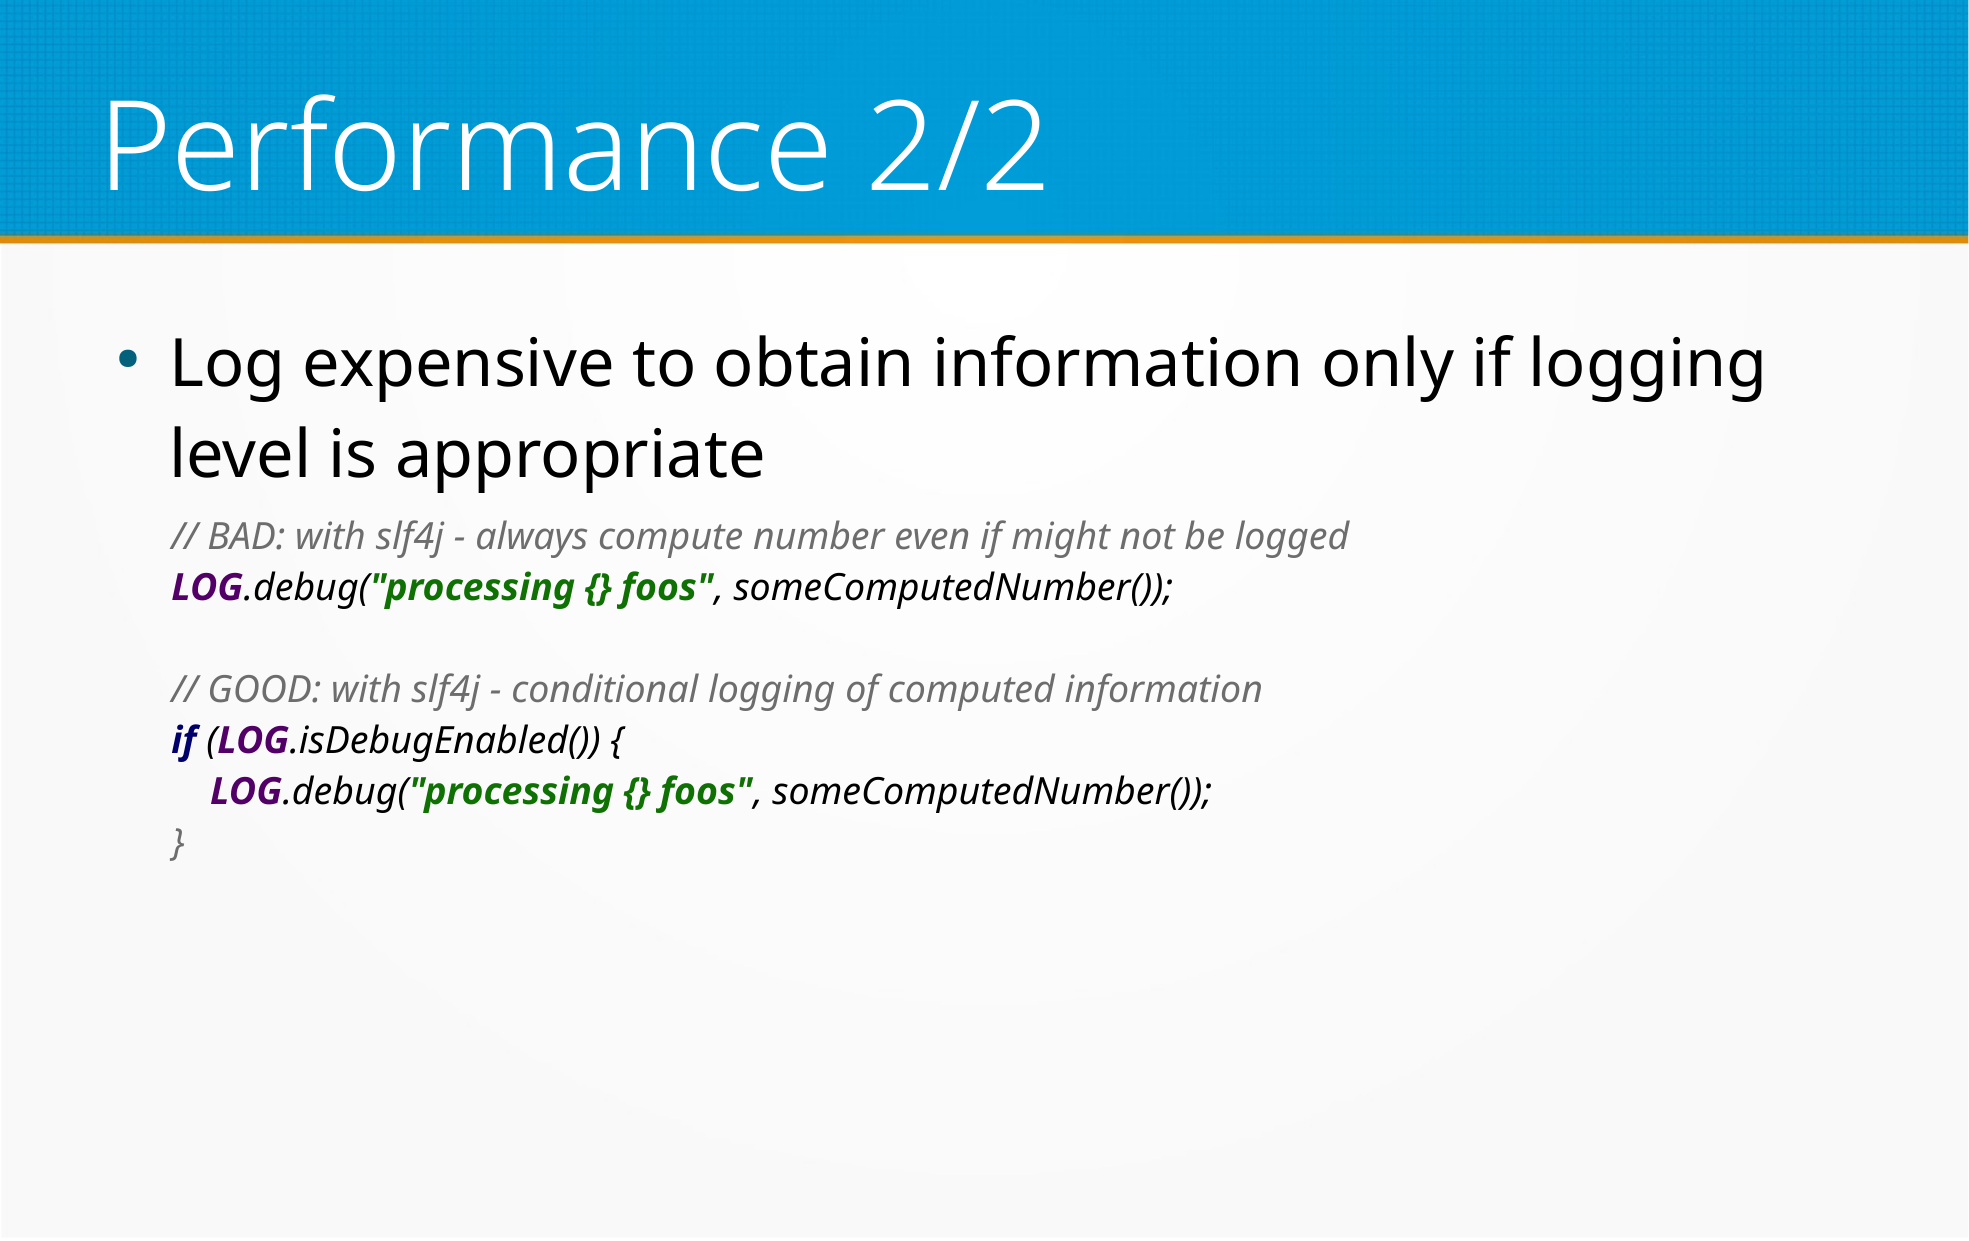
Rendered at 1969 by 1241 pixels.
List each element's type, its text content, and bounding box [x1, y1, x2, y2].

picture [0, 233, 1969, 1241]
text_box // BAD: with slf4j - always compute number even if might not be logged LOG.debug("processing {} foos", someComputedNumber()); // GOOD: with slf4j - conditional logging of computed information if (LOG.isDebugEnabled()) { LOG.debug("processing {} foos", someComputedNumber()); } [165, 507, 1878, 868]
title Performance 2/2 [98, 19, 1870, 227]
list Log expensive to obtain information only if logging level is appropriate [98, 315, 1861, 1099]
